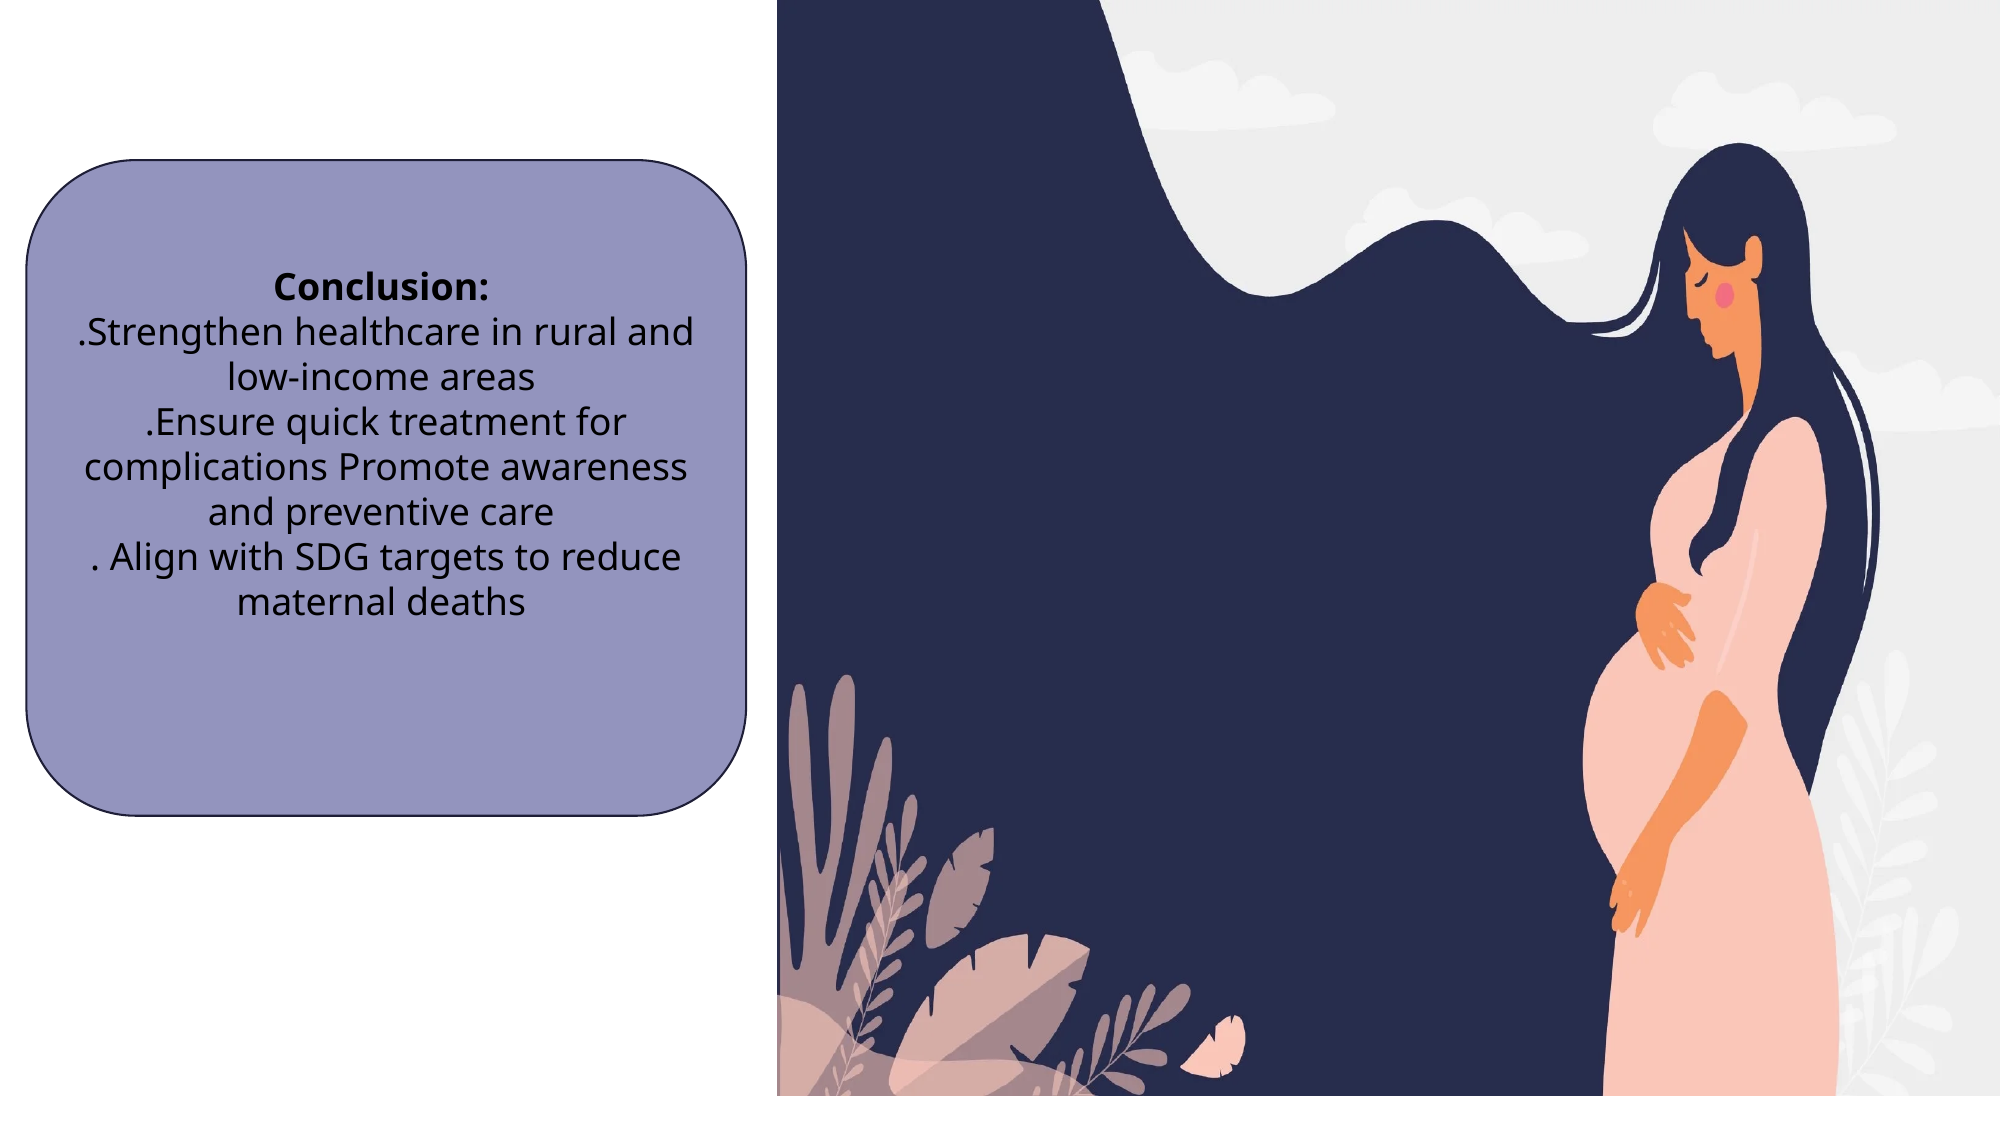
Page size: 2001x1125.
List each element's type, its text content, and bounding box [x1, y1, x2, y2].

text_box Conclusion: .Strengthen healthcare in rural and low-income areas .Ensure quick treatment for complications Promote awareness and preventive care . Align with SDG targets to reduce maternal deaths [26, 160, 747, 816]
picture [777, 0, 2000, 1096]
